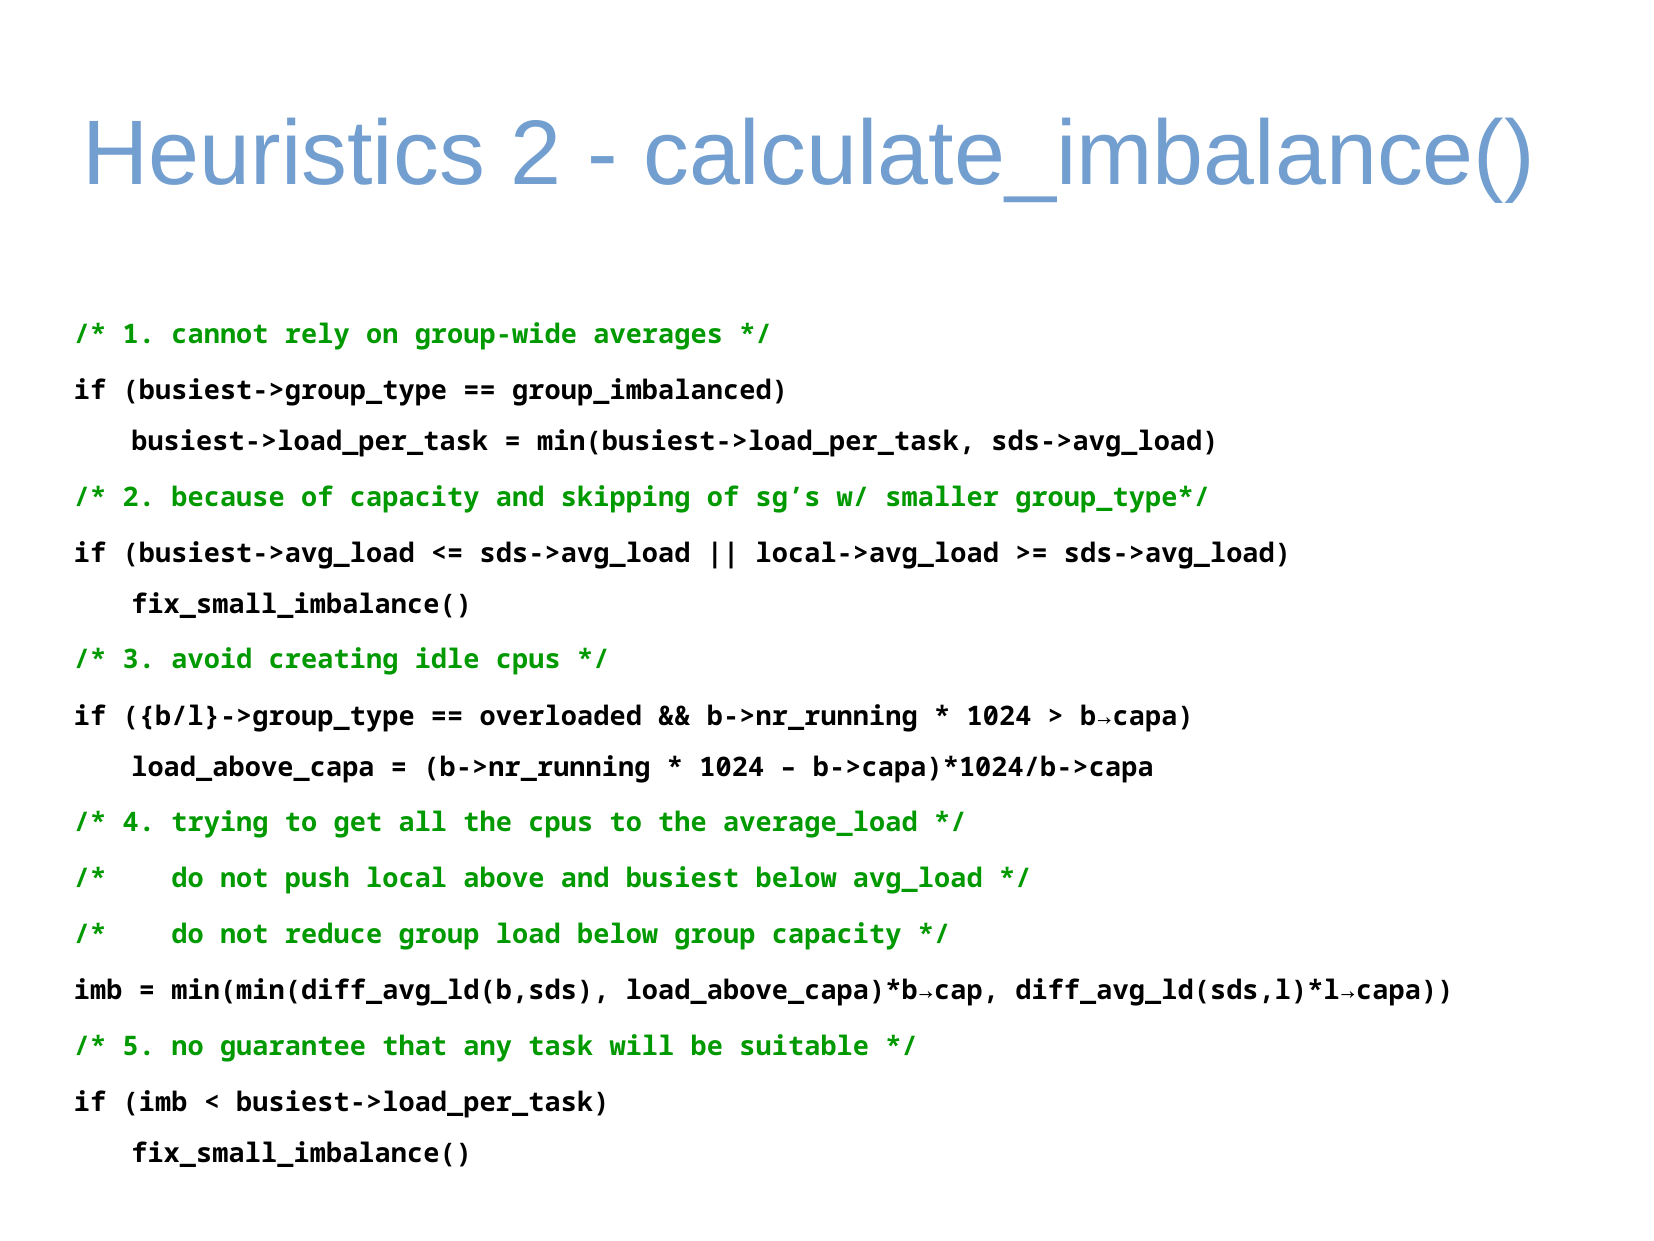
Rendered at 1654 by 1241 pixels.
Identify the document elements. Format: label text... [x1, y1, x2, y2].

list /* 1. cannot rely on group-wide averages */ if (busiest->group_type == group_imbalanced) busiest->load_per_task = min(busiest->load_per_task, sds->avg_load) /* 2. because of capacity and skipping of sg’s w/ smaller group_type*/ if (busiest->avg_load <= sds->avg_load || local->avg_load >= sds->avg_load) fix_small_imbalance() /* 3. avoid creating idle cpus */ if ({b/l}->group_type == overloaded && b->nr_running * 1024 > b→capa) load_above_capa = (b->nr_running * 1024 – b->capa)*1024/b->capa /* 4. trying to get all the cpus to the average_load */ /* do not push local above and busiest below avg_load */ /* do not reduce group load below group capacity */ imb = min(min(diff_avg_ld(b,sds), load_above_capa)*b→cap, diff_avg_ld(sds,l)*l→capa)) /* 5. no guarantee that any task will be suitable */ if (imb < busiest->load_per_task) fix_small_imbalance() [0, 258, 1606, 1174]
title Heuristics 2 - calculate_imbalance() [82, 47, 1607, 259]
